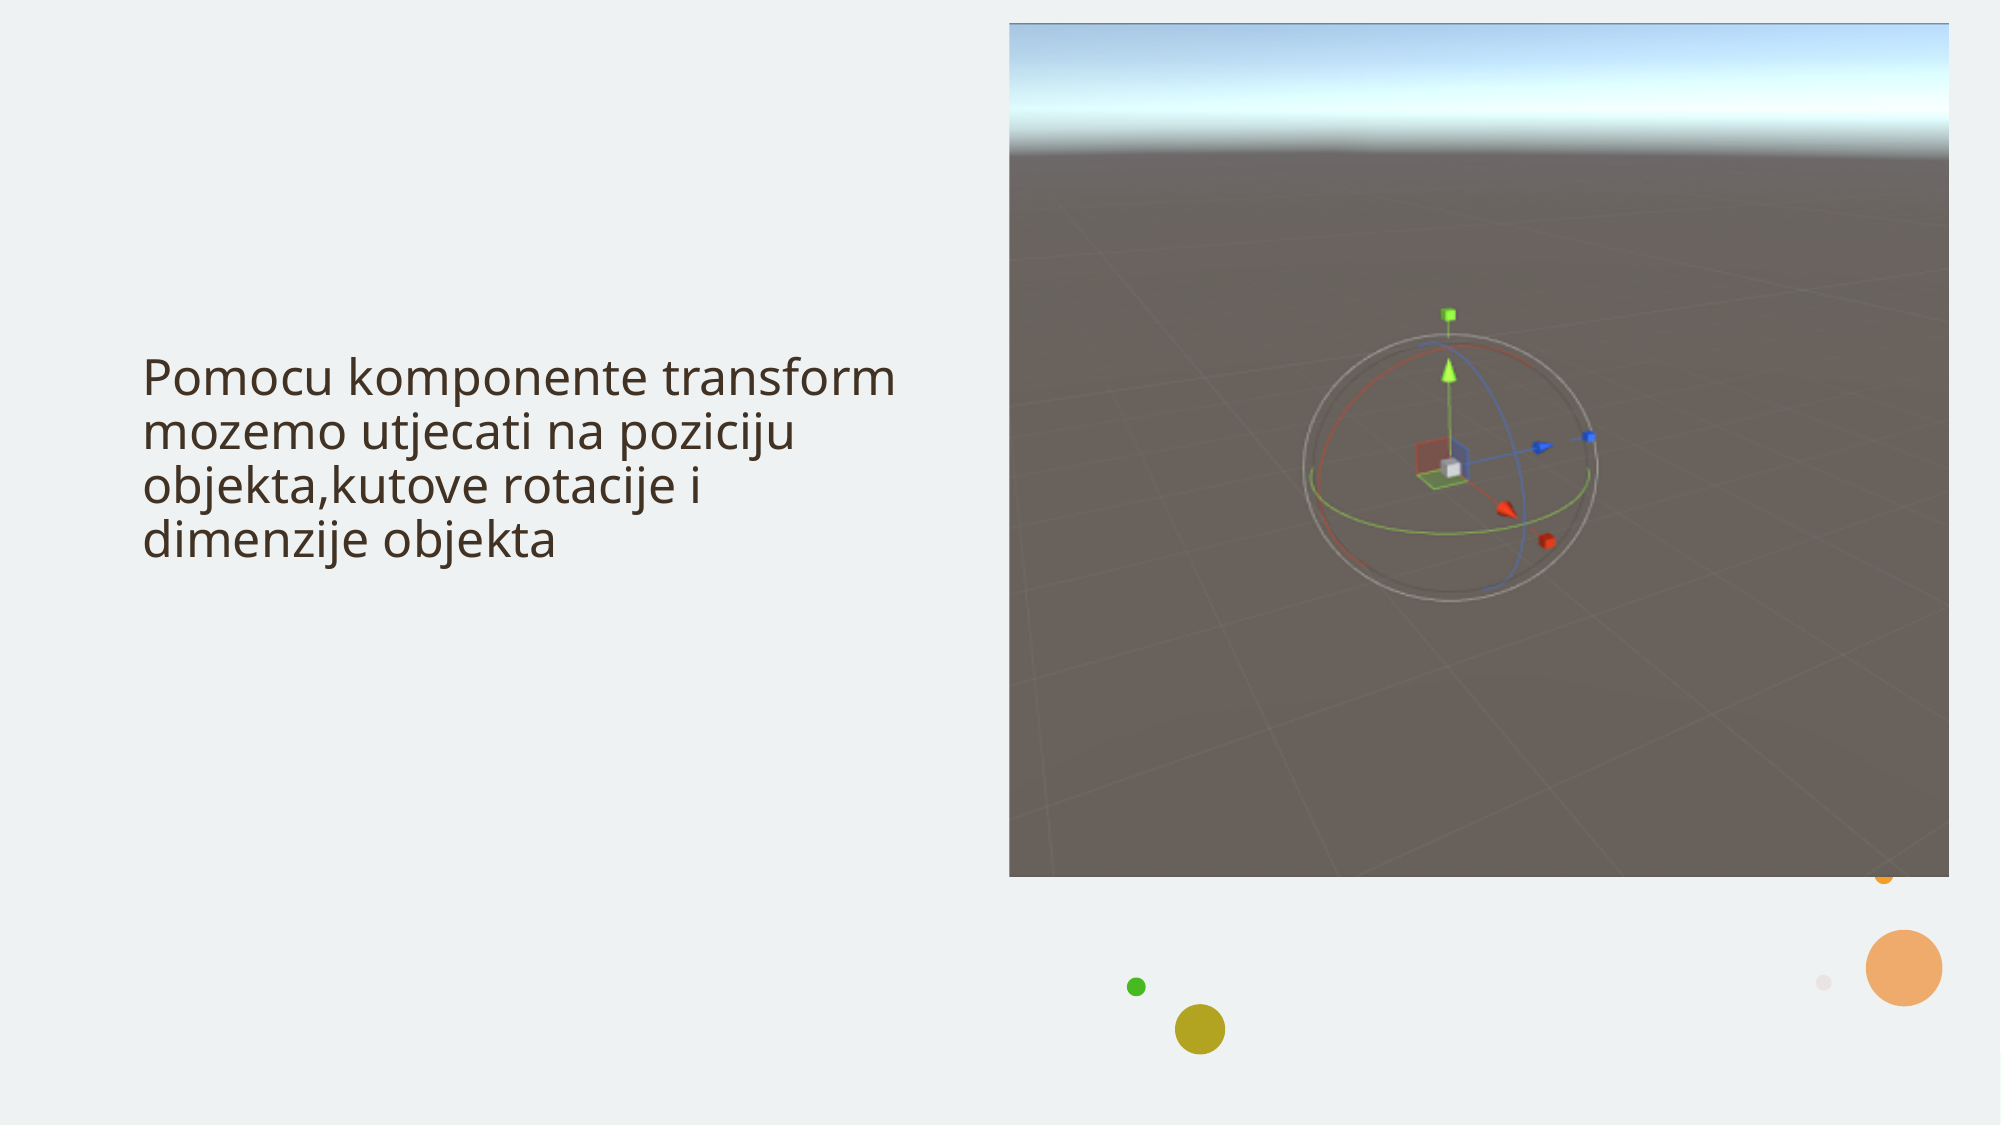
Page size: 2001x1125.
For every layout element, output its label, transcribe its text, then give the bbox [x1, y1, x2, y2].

text_box [0, 0, 2000, 1125]
title Pomocu komponente transform mozemo utjecati na poziciju objekta,kutove rotacije i dimenzije objekta [127, 184, 956, 576]
picture [1009, 23, 1949, 877]
